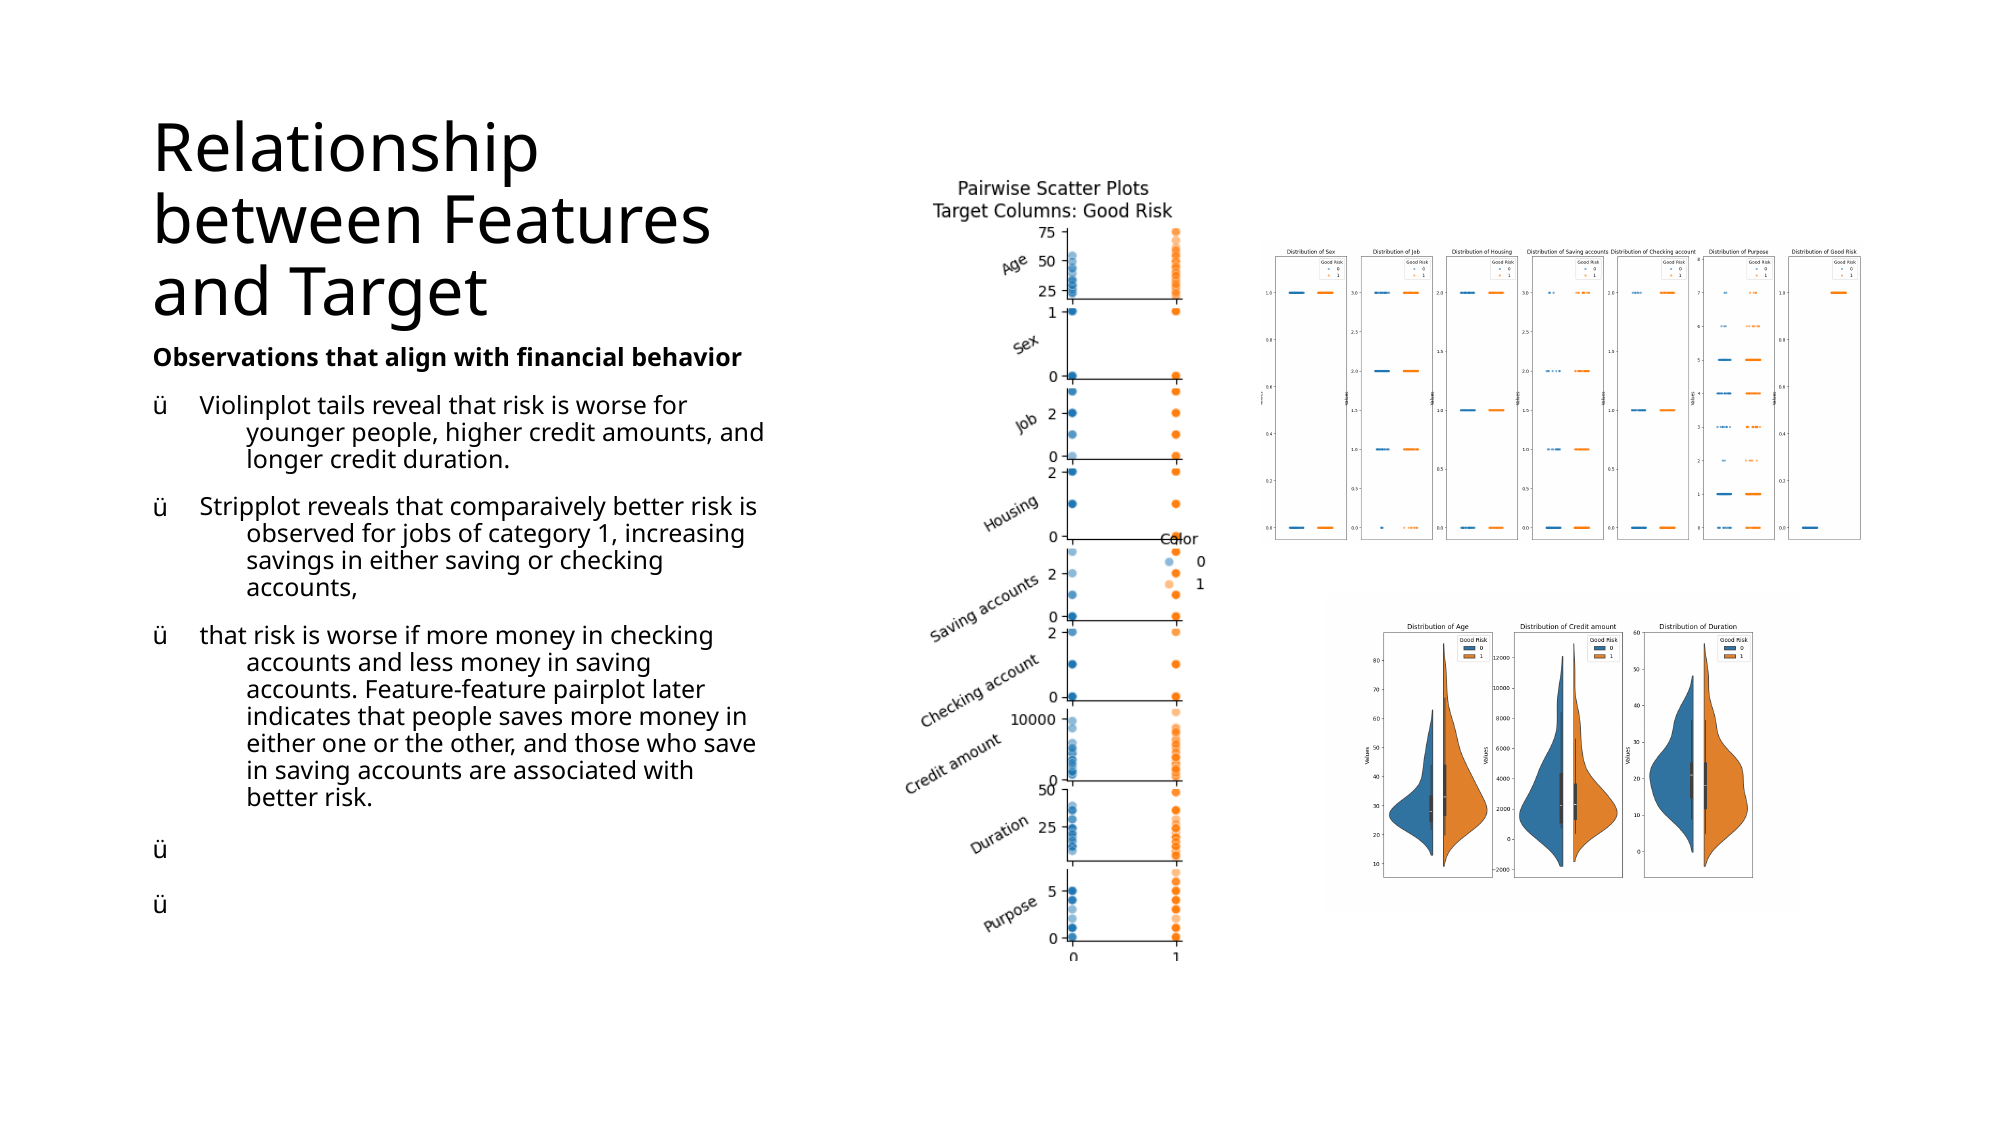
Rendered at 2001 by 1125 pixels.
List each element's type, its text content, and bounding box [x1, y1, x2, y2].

list Observations that align with financial behavior Violinplot tails reveal that risk is worse for younger people, higher credit amounts, and longer credit duration. Stripplot reveals that comparaively better risk is observed for jobs of category 1, increasing savings in either saving or checking accounts, that risk is worse if more money in checking accounts and less money in saving accounts. Feature-feature pairplot later indicates that people saves more money in either one or the other, and those who save in saving accounts are associated with better risk. [137, 337, 783, 963]
title Relationship between Features and Target [137, 75, 783, 337]
picture [850, 161, 1863, 962]
